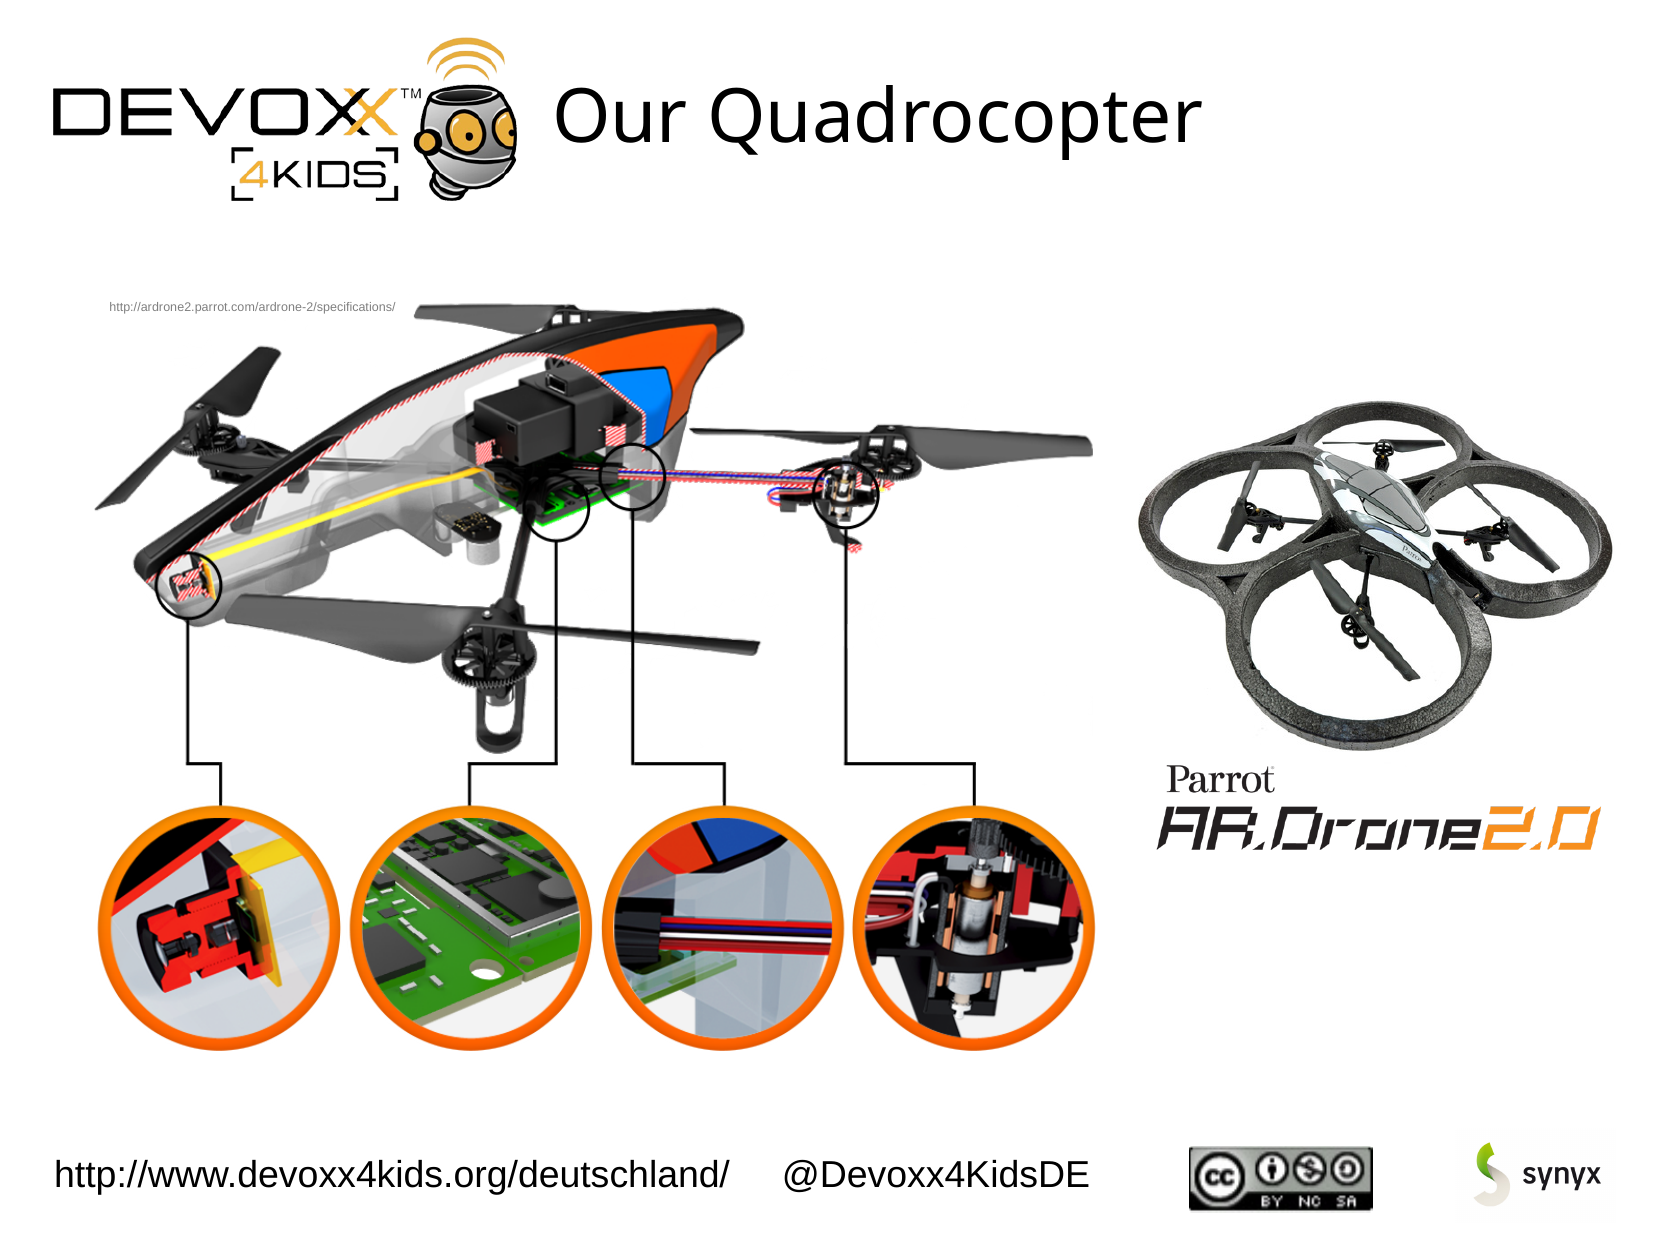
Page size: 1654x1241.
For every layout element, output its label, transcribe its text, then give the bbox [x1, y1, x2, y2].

picture [1110, 370, 1642, 870]
title Our Quadrocopter [537, 60, 1595, 302]
picture [1455, 1128, 1616, 1223]
text_box http://ardrone2.parrot.com/ardrone-2/specifications/ [94, 293, 419, 323]
picture [1189, 1146, 1373, 1213]
picture [94, 292, 1099, 1051]
picture [53, 37, 517, 201]
